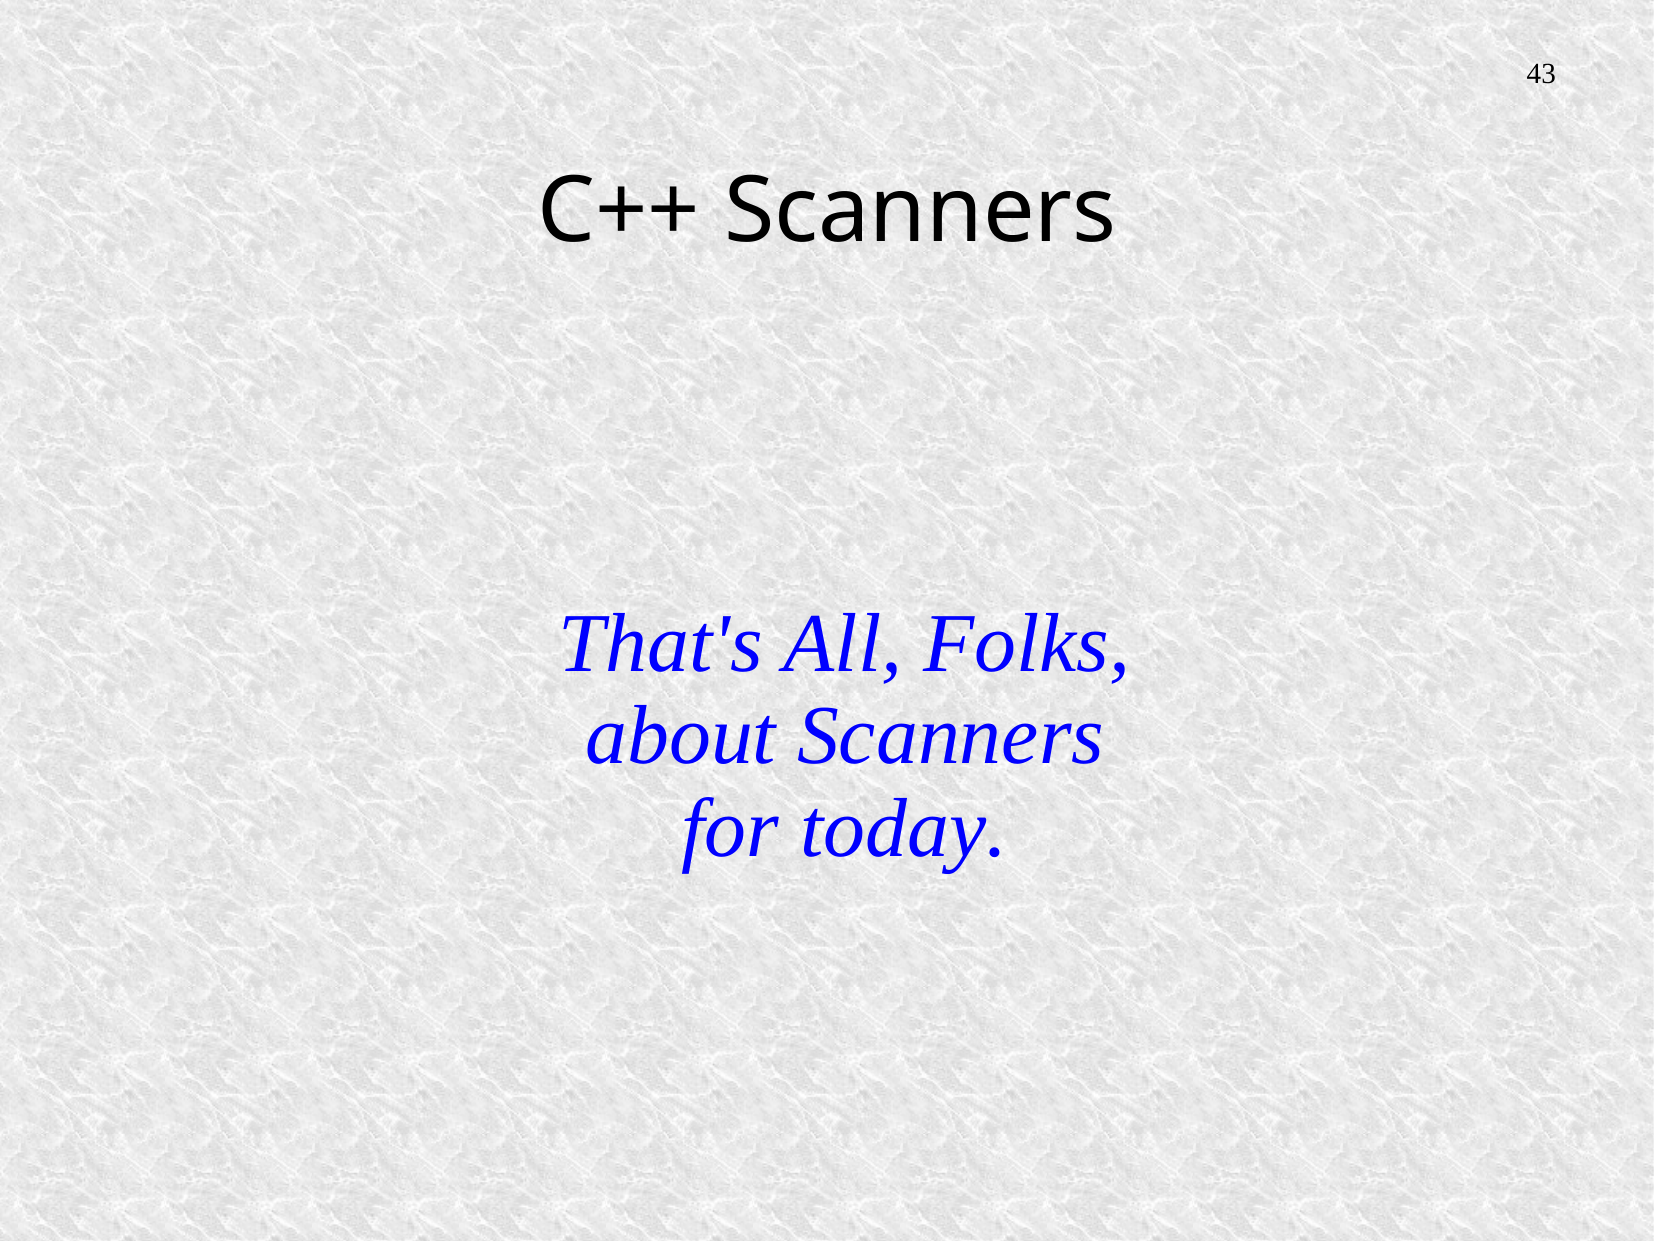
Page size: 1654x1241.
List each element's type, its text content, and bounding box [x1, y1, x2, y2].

picture [0, 0, 1654, 1241]
text_box That's All, Folks, about Scanners for today. [121, 344, 1534, 1127]
title C++ Scanners [121, 102, 1534, 310]
